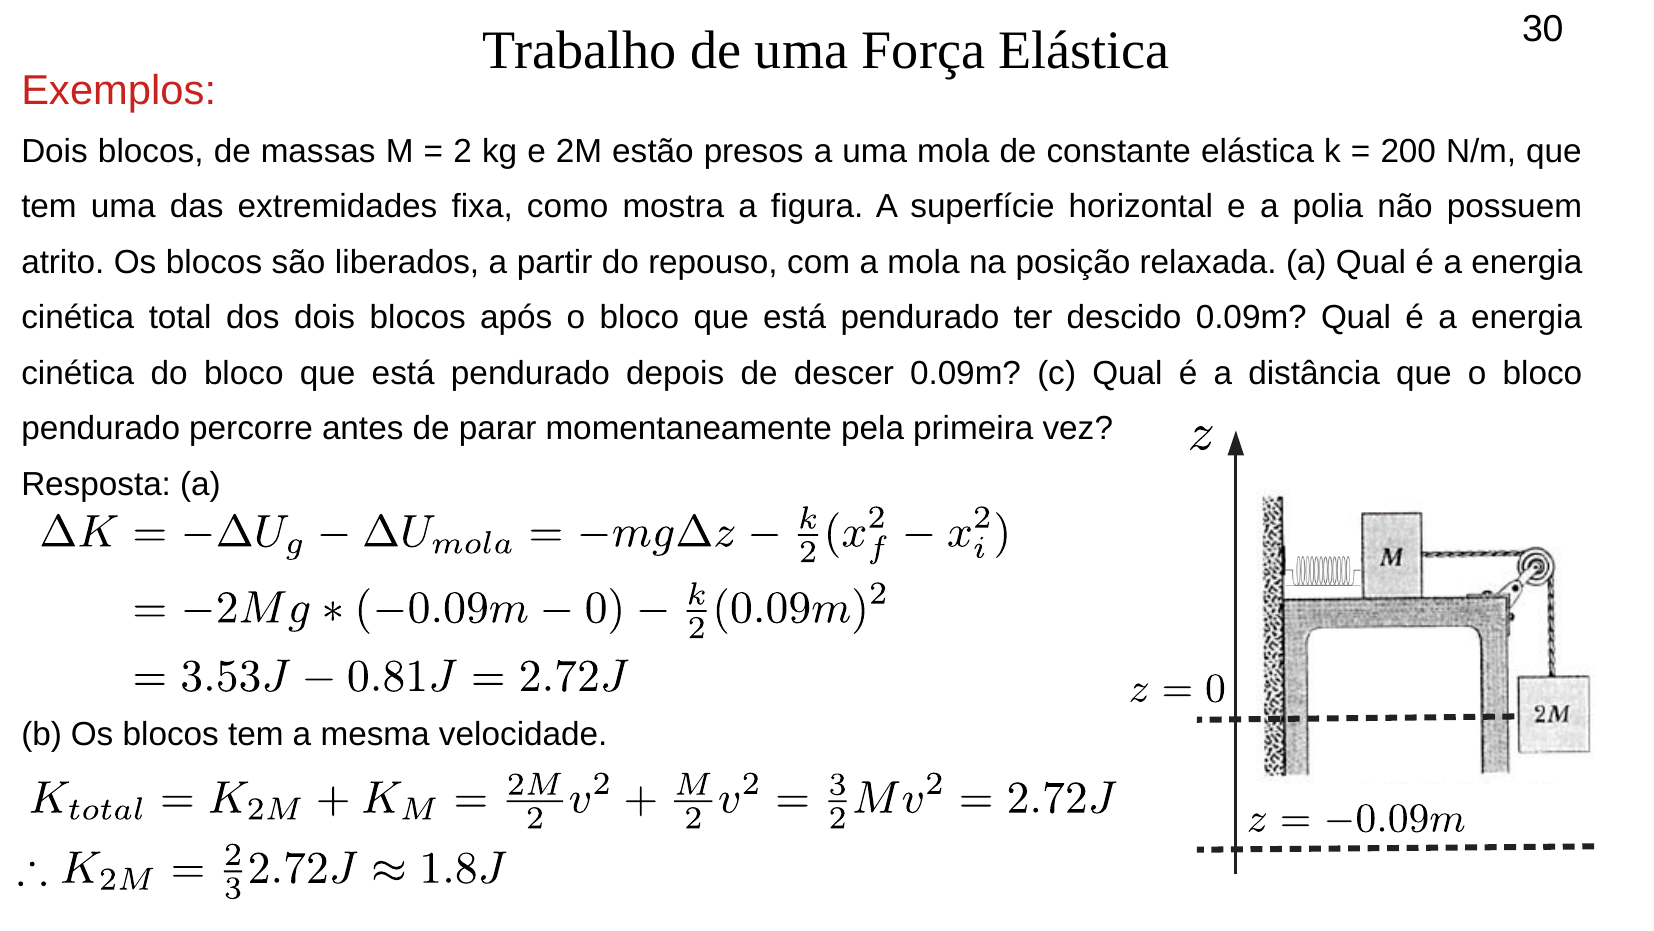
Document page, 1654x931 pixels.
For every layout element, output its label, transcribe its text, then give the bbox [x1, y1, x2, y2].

picture [1252, 486, 1595, 784]
text_box Exemplos: Dois blocos, de massas M = 2 kg e 2M estão presos a uma mola de constante elástica k = 200 N/m, que tem uma das extremidades fixa, como mostra a figura. A superfície horizontal e a polia não possuem atrito. Os blocos são liberados, a partir do repouso, com a mola na posição relaxada. (a) Qual é a energia cinética total dos dois blocos após o bloco que está pendurado ter descido 0.09m? Qual é a energia cinética do bloco que está pendurado depois de descer 0.09m? (c) Qual é a distância que o bloco pendurado percorre antes de parar momentaneamente pela primeira vez? Resposta: (a) (b) Os blocos tem a mesma velocidade. [6, 59, 1600, 760]
picture [1246, 804, 1465, 833]
picture [26, 770, 1119, 831]
picture [15, 841, 509, 901]
text_box Trabalho de uma Força Elástica [468, 0, 1186, 88]
text_box <number> [1507, 0, 1654, 71]
picture [1187, 425, 1213, 451]
picture [1128, 674, 1225, 703]
picture [39, 506, 1007, 692]
